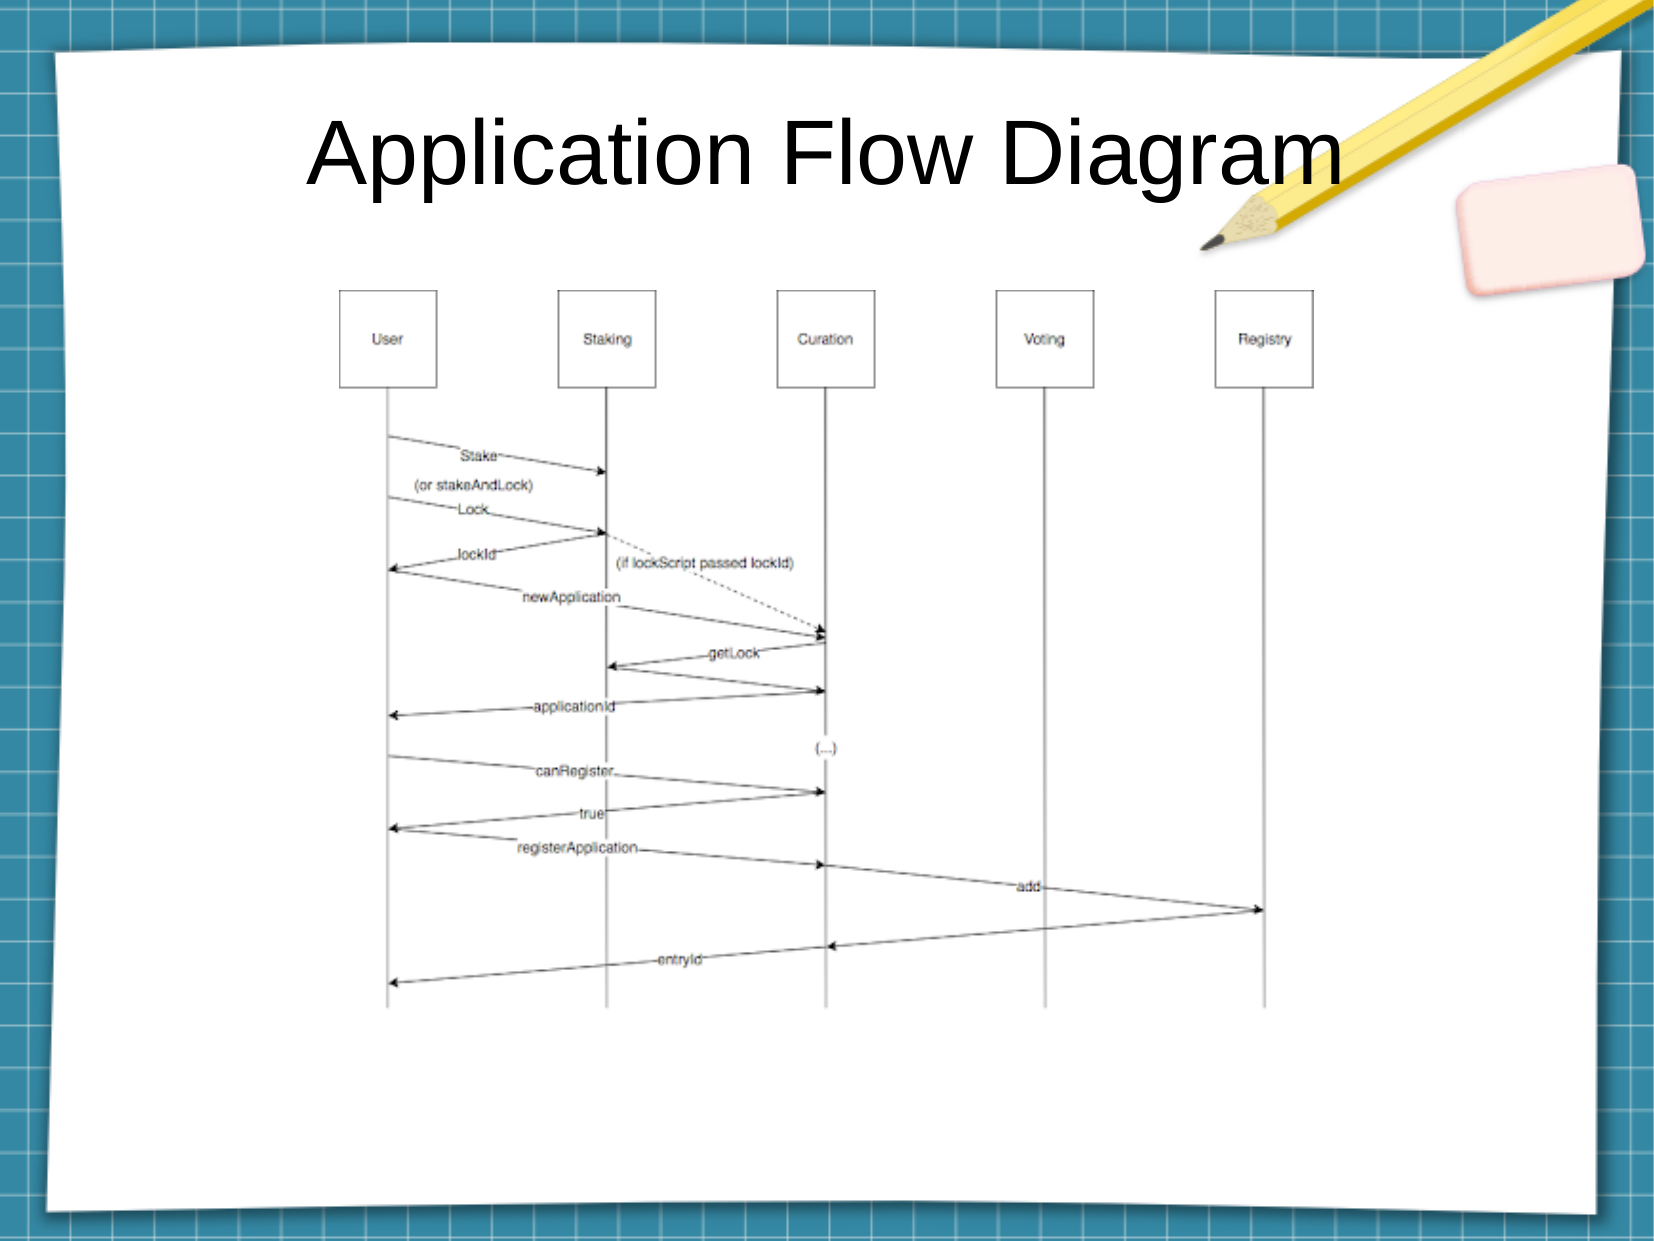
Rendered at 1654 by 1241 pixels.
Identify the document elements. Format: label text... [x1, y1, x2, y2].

picture [0, 0, 1654, 1241]
title Application Flow Diagram [82, 49, 1571, 257]
